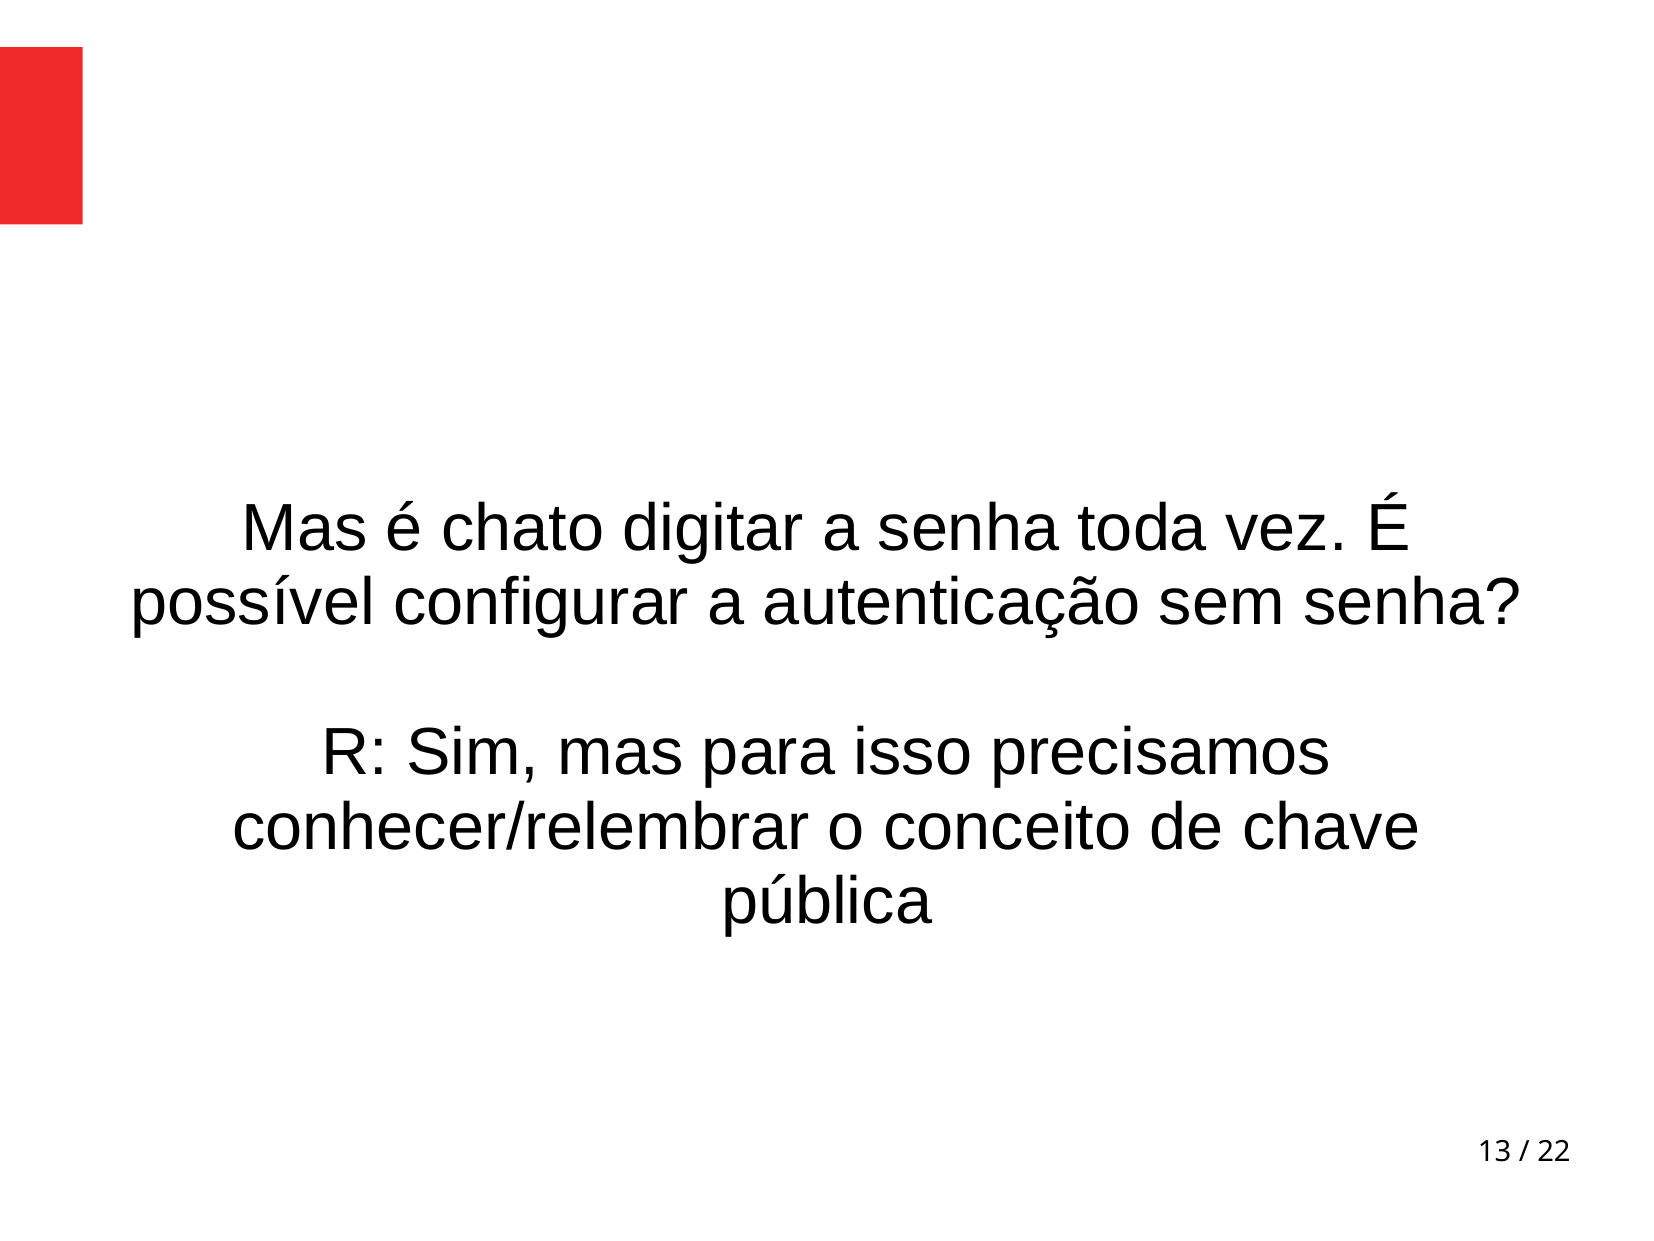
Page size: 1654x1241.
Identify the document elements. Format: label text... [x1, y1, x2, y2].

subtitle Mas é chato digitar a senha toda vez. É possível configurar a autenticação sem senha? R: Sim, mas para isso precisamos conhecer/relembrar o conceito de chave pública [118, 354, 1536, 1074]
